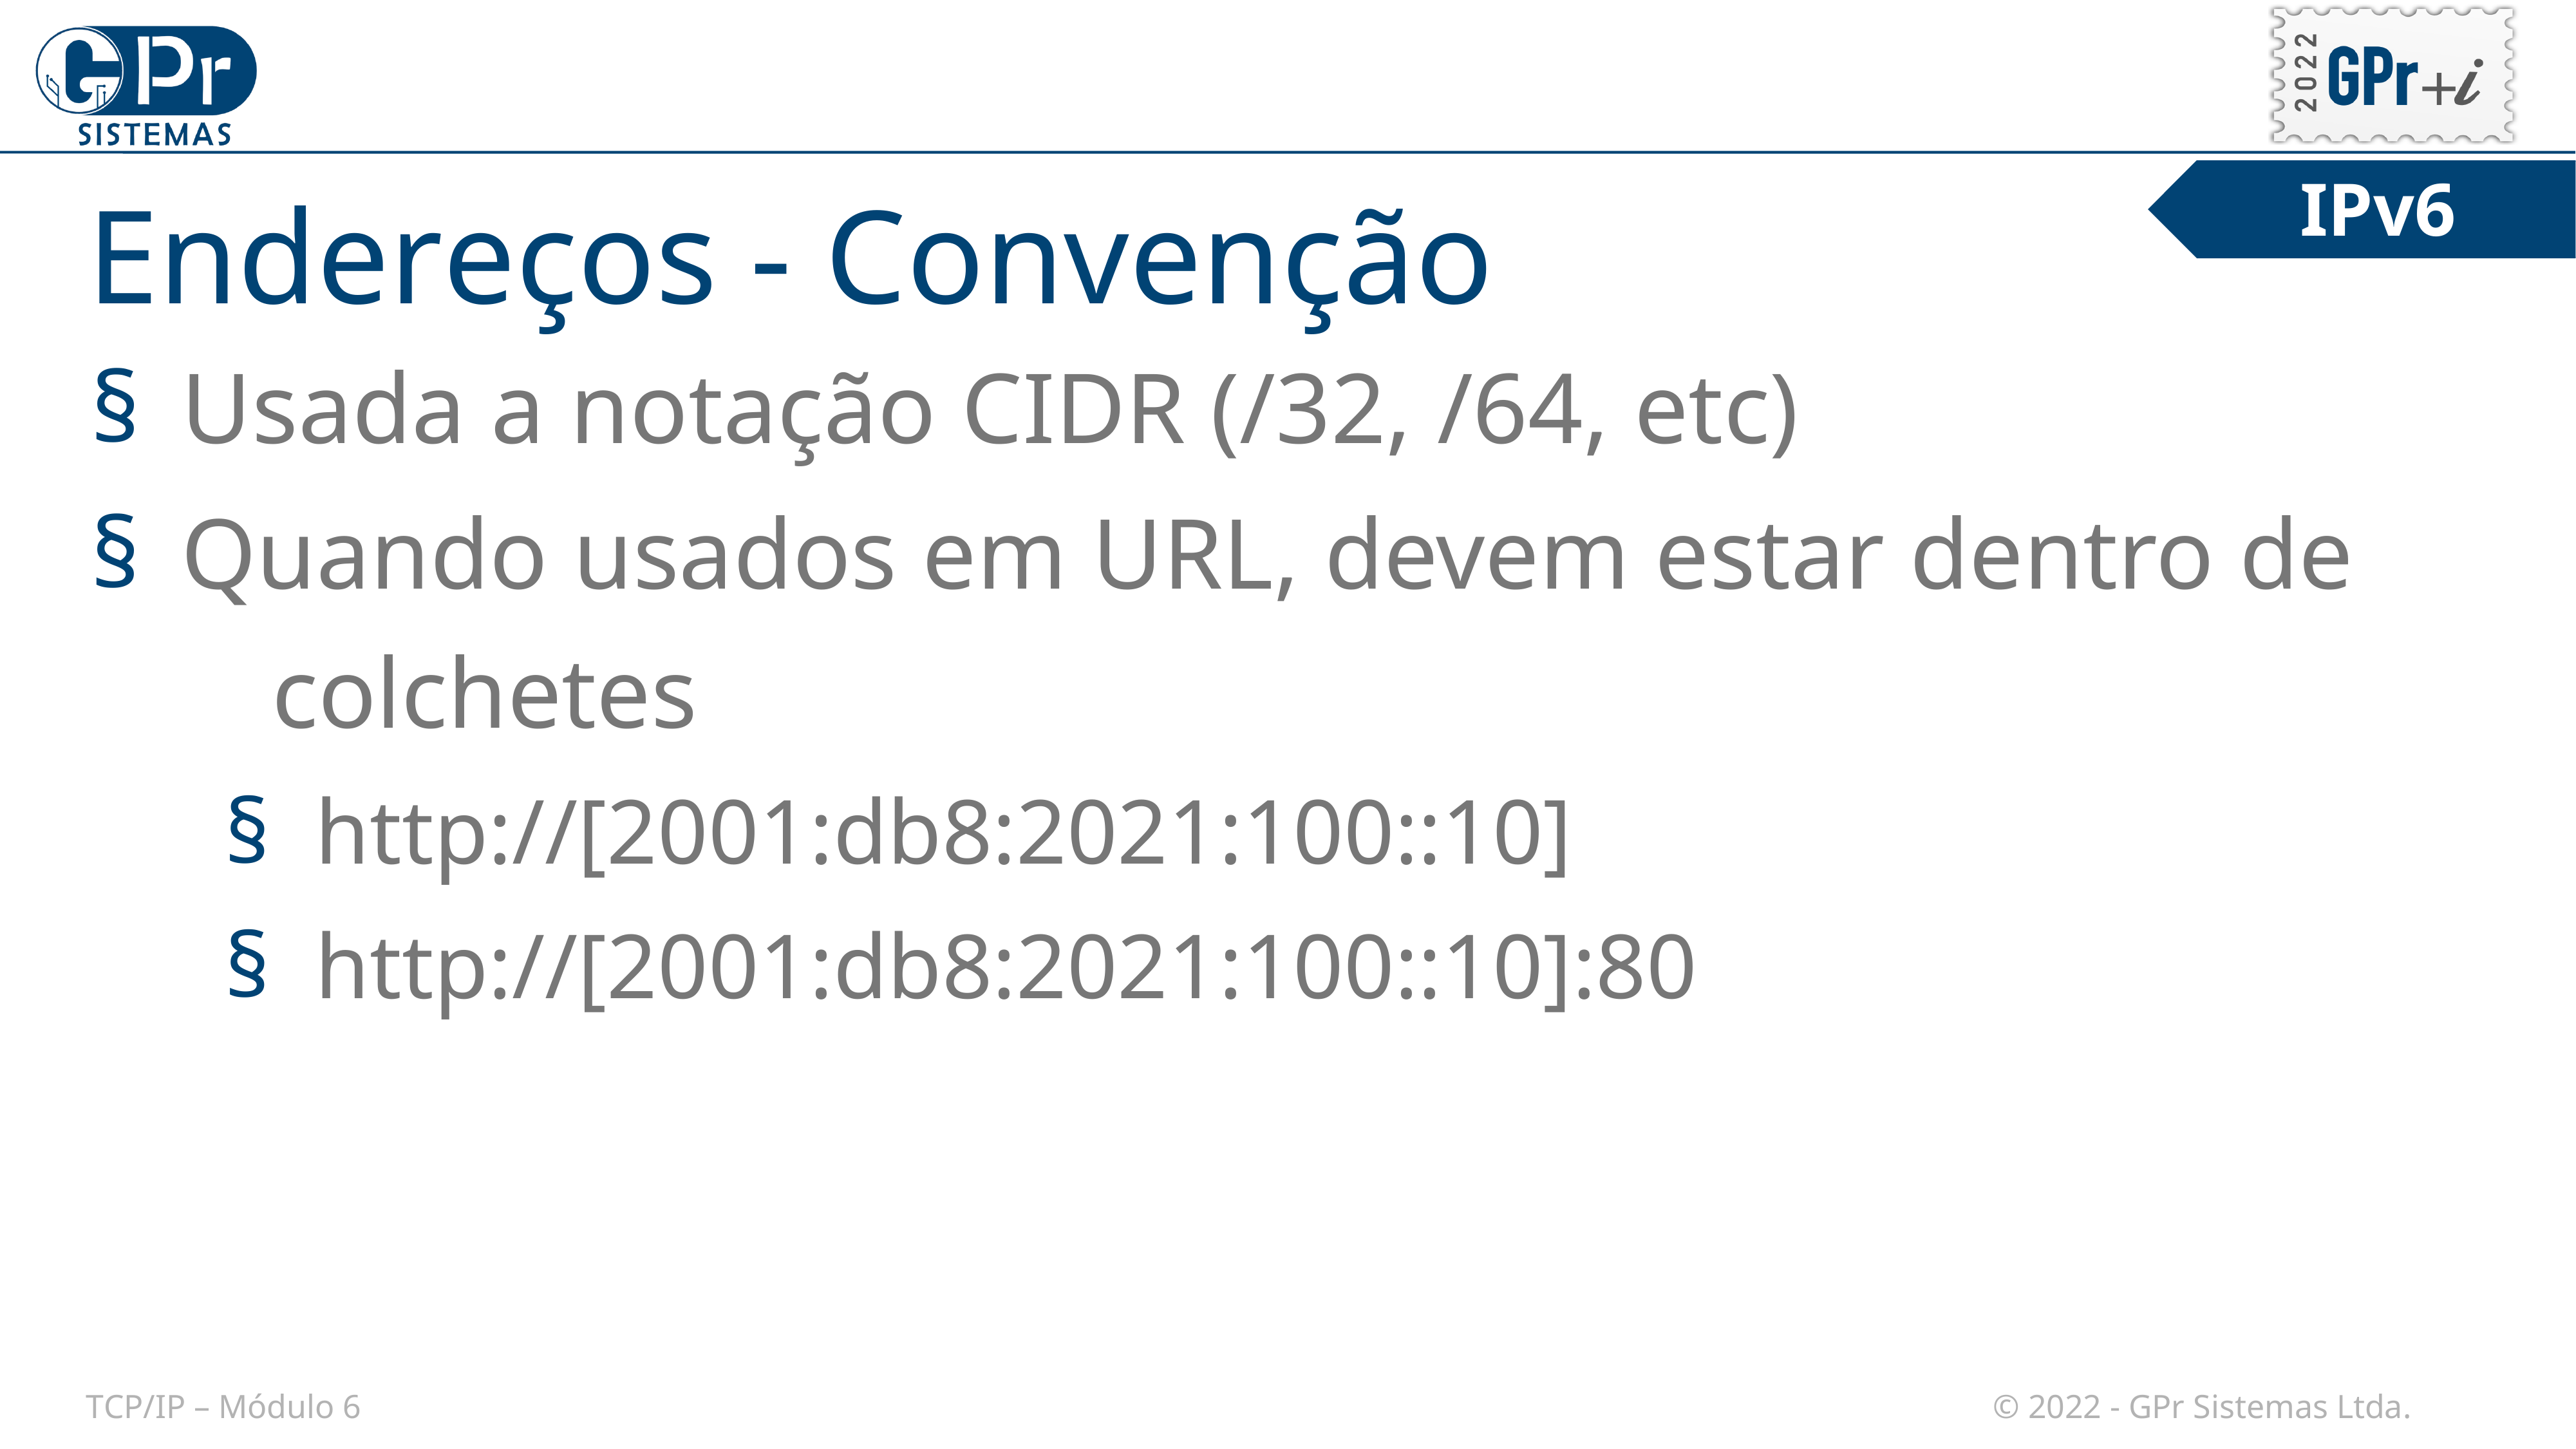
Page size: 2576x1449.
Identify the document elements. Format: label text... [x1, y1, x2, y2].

text_box [2148, 160, 2576, 258]
picture [2268, 4, 2519, 145]
list Endereços - Convenção [81, 169, 2496, 343]
list Usada a notação CIDR (/32, /64, etc) Quando usados em URL, devem estar dentro de colchetes http://[2001:db8:2021:100::10] http://[2001:db8:2021:100::10]:80 [80, 319, 2496, 1382]
picture [34, 26, 257, 147]
text_box IPv6 [2219, 157, 2537, 256]
